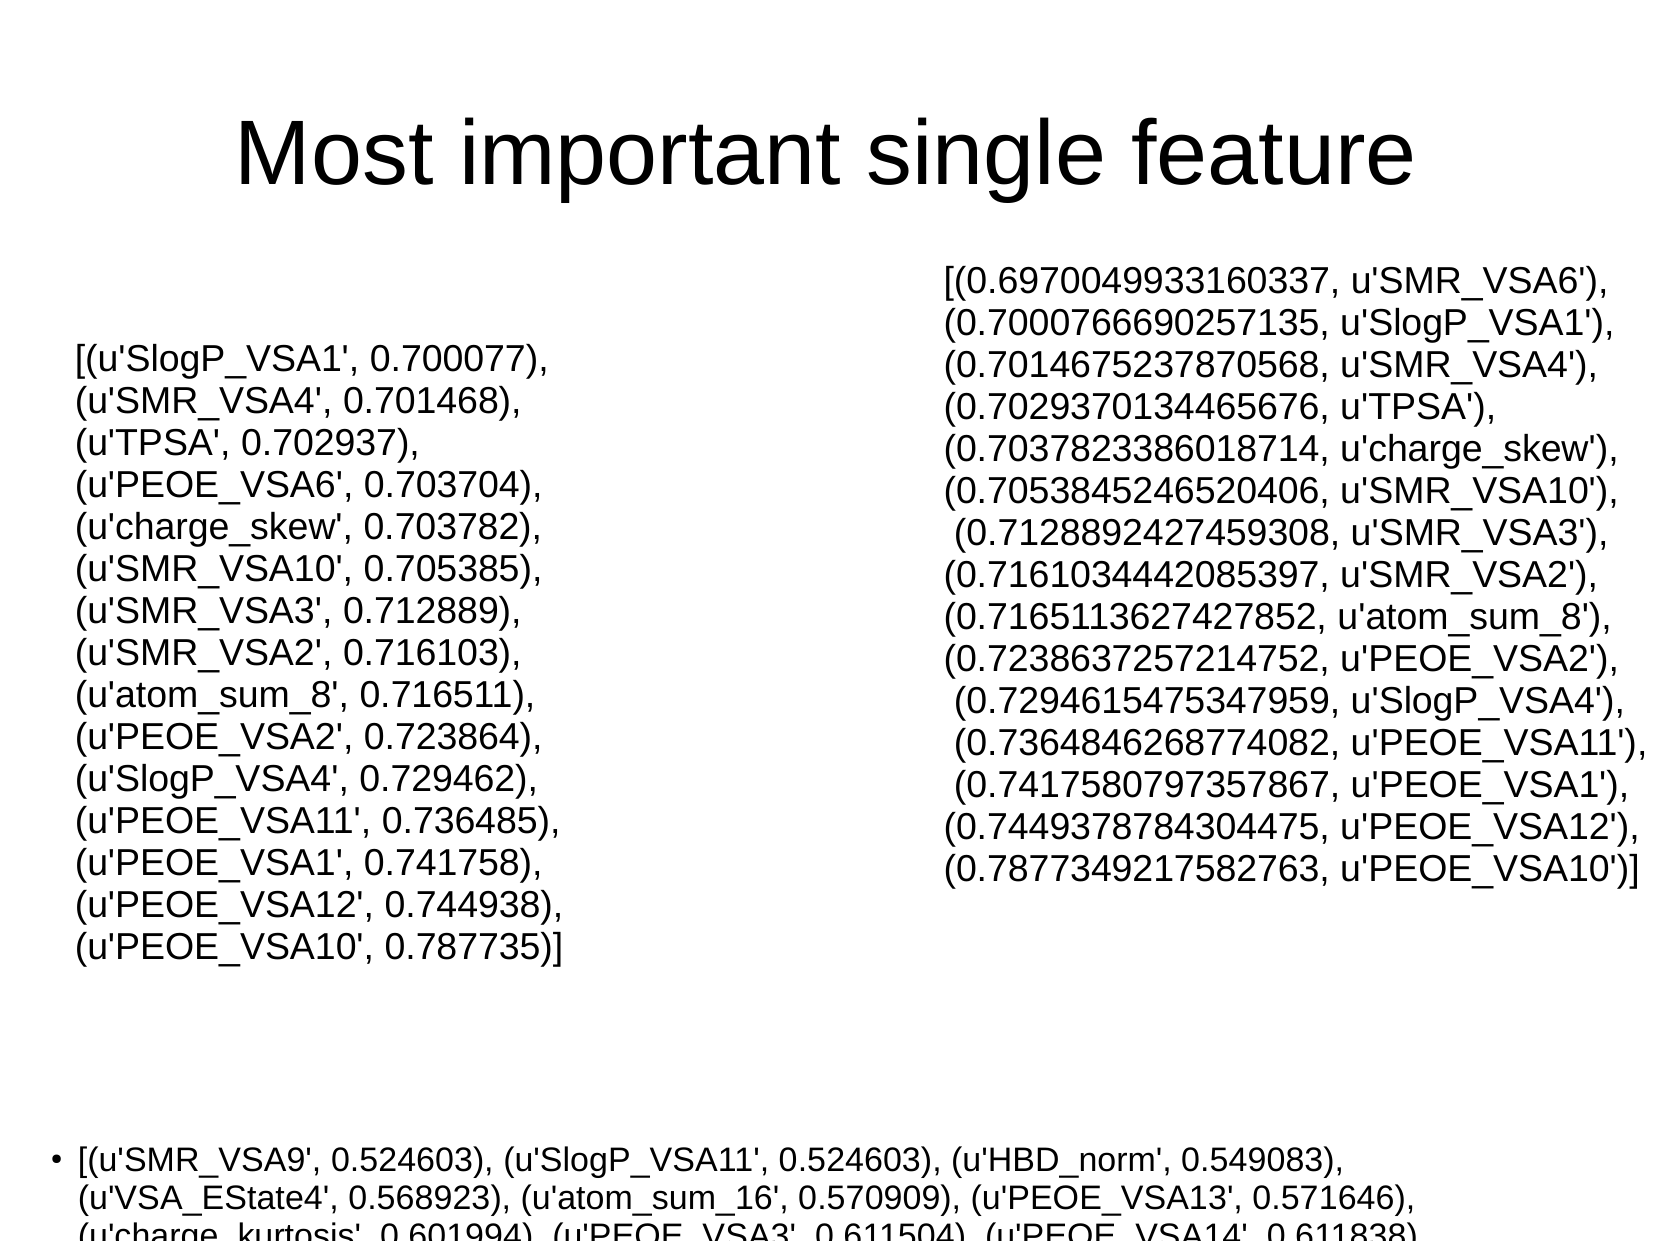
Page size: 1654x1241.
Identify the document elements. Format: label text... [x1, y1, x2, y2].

text_box [(u'SlogP_VSA1', 0.700077), (u'SMR_VSA4', 0.701468), (u'TPSA', 0.702937), (u'PEOE_VSA6', 0.703704), (u'charge_skew', 0.703782), (u'SMR_VSA10', 0.705385), (u'SMR_VSA3', 0.712889), (u'SMR_VSA2', 0.716103), (u'atom_sum_8', 0.716511), (u'PEOE_VSA2', 0.723864), (u'SlogP_VSA4', 0.729462), (u'PEOE_VSA11', 0.736485), (u'PEOE_VSA1', 0.741758), (u'PEOE_VSA12', 0.744938), (u'PEOE_VSA10', 0.787735)] [60, 330, 1654, 975]
title Most important single feature [82, 49, 1571, 257]
text_box [(0.6970049933160337, u'SMR_VSA6'), (0.7000766690257135, u'SlogP_VSA1'), (0.7014675237870568, u'SMR_VSA4'), (0.7029370134465676, u'TPSA'), (0.7037823386018714, u'charge_skew'), (0.7053845246520406, u'SMR_VSA10'), (0.7128892427459308, u'SMR_VSA3'), (0.7161034442085397, u'SMR_VSA2'), (0.7165113627427852, u'atom_sum_8'), (0.7238637257214752, u'PEOE_VSA2'), (0.7294615475347959, u'SlogP_VSA4'), (0.7364846268774082, u'PEOE_VSA11'), (0.7417580797357867, u'PEOE_VSA1'), (0.7449378784304475, u'PEOE_VSA12'), (0.7877349217582763, u'PEOE_VSA10')] [928, 251, 1654, 897]
list [(u'SMR_VSA9', 0.524603), (u'SlogP_VSA11', 0.524603), (u'HBD_norm', 0.549083), (u'VSA_EState4', 0.568923), (u'atom_sum_16', 0.570909), (u'PEOE_VSA13', 0.571646), (u'charge_kurtosis', 0.601994), (u'PEOE_VSA3', 0.611504), (u'PEOE_VSA14', 0.611838), (u'atom_16', 0.615426), (u'PEOE_VSA4', 0.615524), (u'TPSA_norm', 0.616689), (u'charge_std', 0.622906), (u'VSA_EState5', 0.626804), (u'SlogP_VSA2', 0.638643), (u'VSA_EState9', 0.640609), (u'atom_6', 0.641646), (u'HBA_norm', 0.642624), (u'SlogP_VSA8', 0.644025), (u'atom_len', 0.650935), (u'atom_sum_6', 0.650974), (u'Rotatable_num', 0.651795), (u'SlogP_VSA7', 0.652385), (u'atom_1', 0.654832), (u'LabuteASA_norm', 0.655648), (u'HBD', 0.660479), (u'atom_sum_1', 0.663639), (u'VSA_EState10', 0.665507), (u'atom_7', 0.665664), (u'PEOE_VSA9', 0.665713), (u'PEOE_VSA7', 0.671409), (u'LabuteASA', 0.672397), (u'HBA', 0.673247), (u'atom_size', 0.676078), (u'SMR_VSA7', 0.678658), (u'SlogP_VSA5', 0.680094), (u'SlogP_VSA3', 0.681406), (u'SlogP_VSA6', 0.682782), (u'SMR_VSA1', 0.683224), (u'atom_sum_7', 0.687018), (u'SMR_VSA5', 0.691171), (u'atom_8', 0.69352), (u'PEOE_VSA8', 0.693894), (u'SMR_VSA6', 0.697005), (u'SlogP_VSA1', 0.700077), (u'SMR_VSA4', 0.701468), (u'TPSA', 0.702937), (u'PEOE_VSA6', 0.703704), (u'charge_skew', 0.703782), (u'SMR_VSA10', 0.705385), (u'SMR_VSA3', 0.712889), (u'SMR_VSA2', 0.716103), (u'atom_sum_8', 0.716511), (u'PEOE_VSA2', 0.723864), (u'SlogP_VSA4', 0.729462), (u'PEOE_VSA11', 0.736485), (u'PEOE_VSA1', 0.741758), (u'PEOE_VSA12', 0.744938), (u'PEOE_VSA10', 0.787735)] [41, 1140, 1531, 1241]
